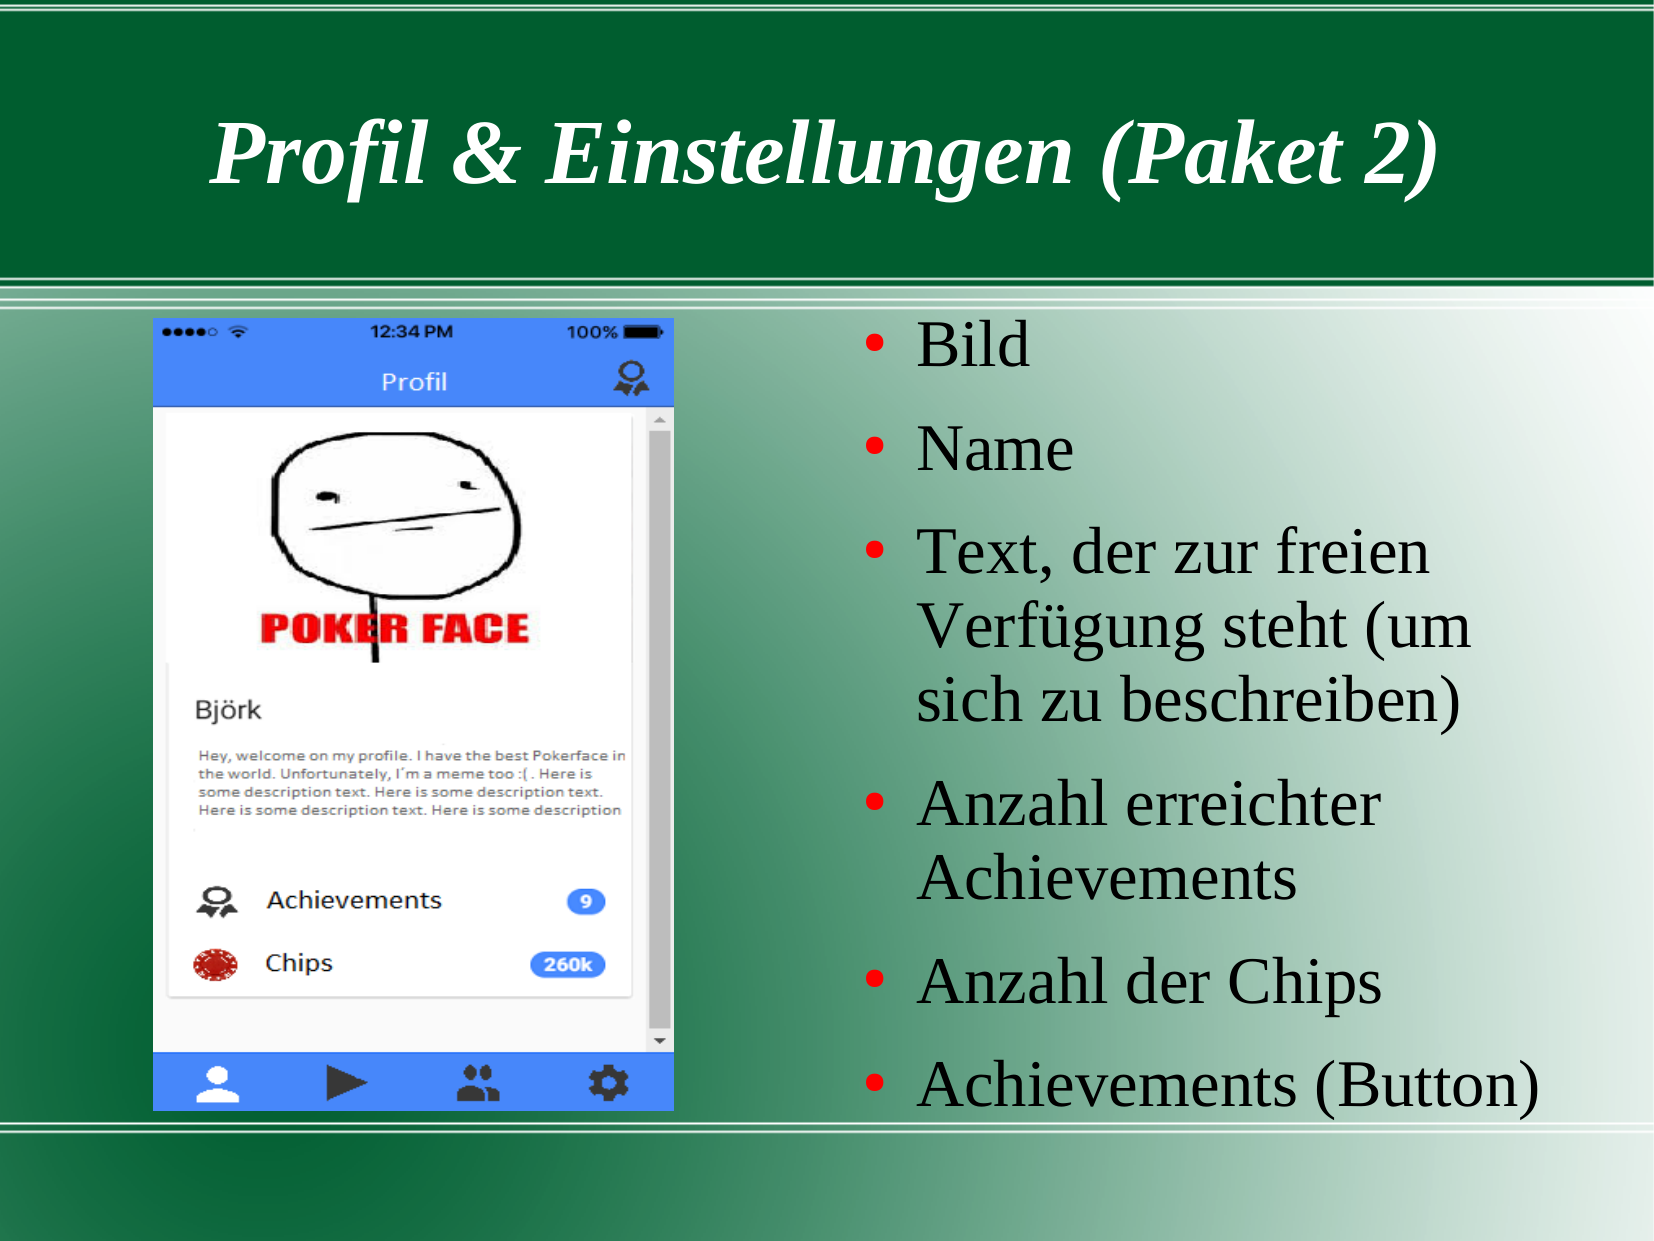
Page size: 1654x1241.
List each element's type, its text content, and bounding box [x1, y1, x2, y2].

list Bild Name Text, der zur freien Verfügung steht (um sich zu beschreiben) Anzahl erreichter Achievements Anzahl der Chips Achievements (Button) [845, 307, 1572, 1122]
title Profil & Einstellungen (Paket 2) [82, 49, 1571, 257]
picture [0, 0, 1654, 1241]
